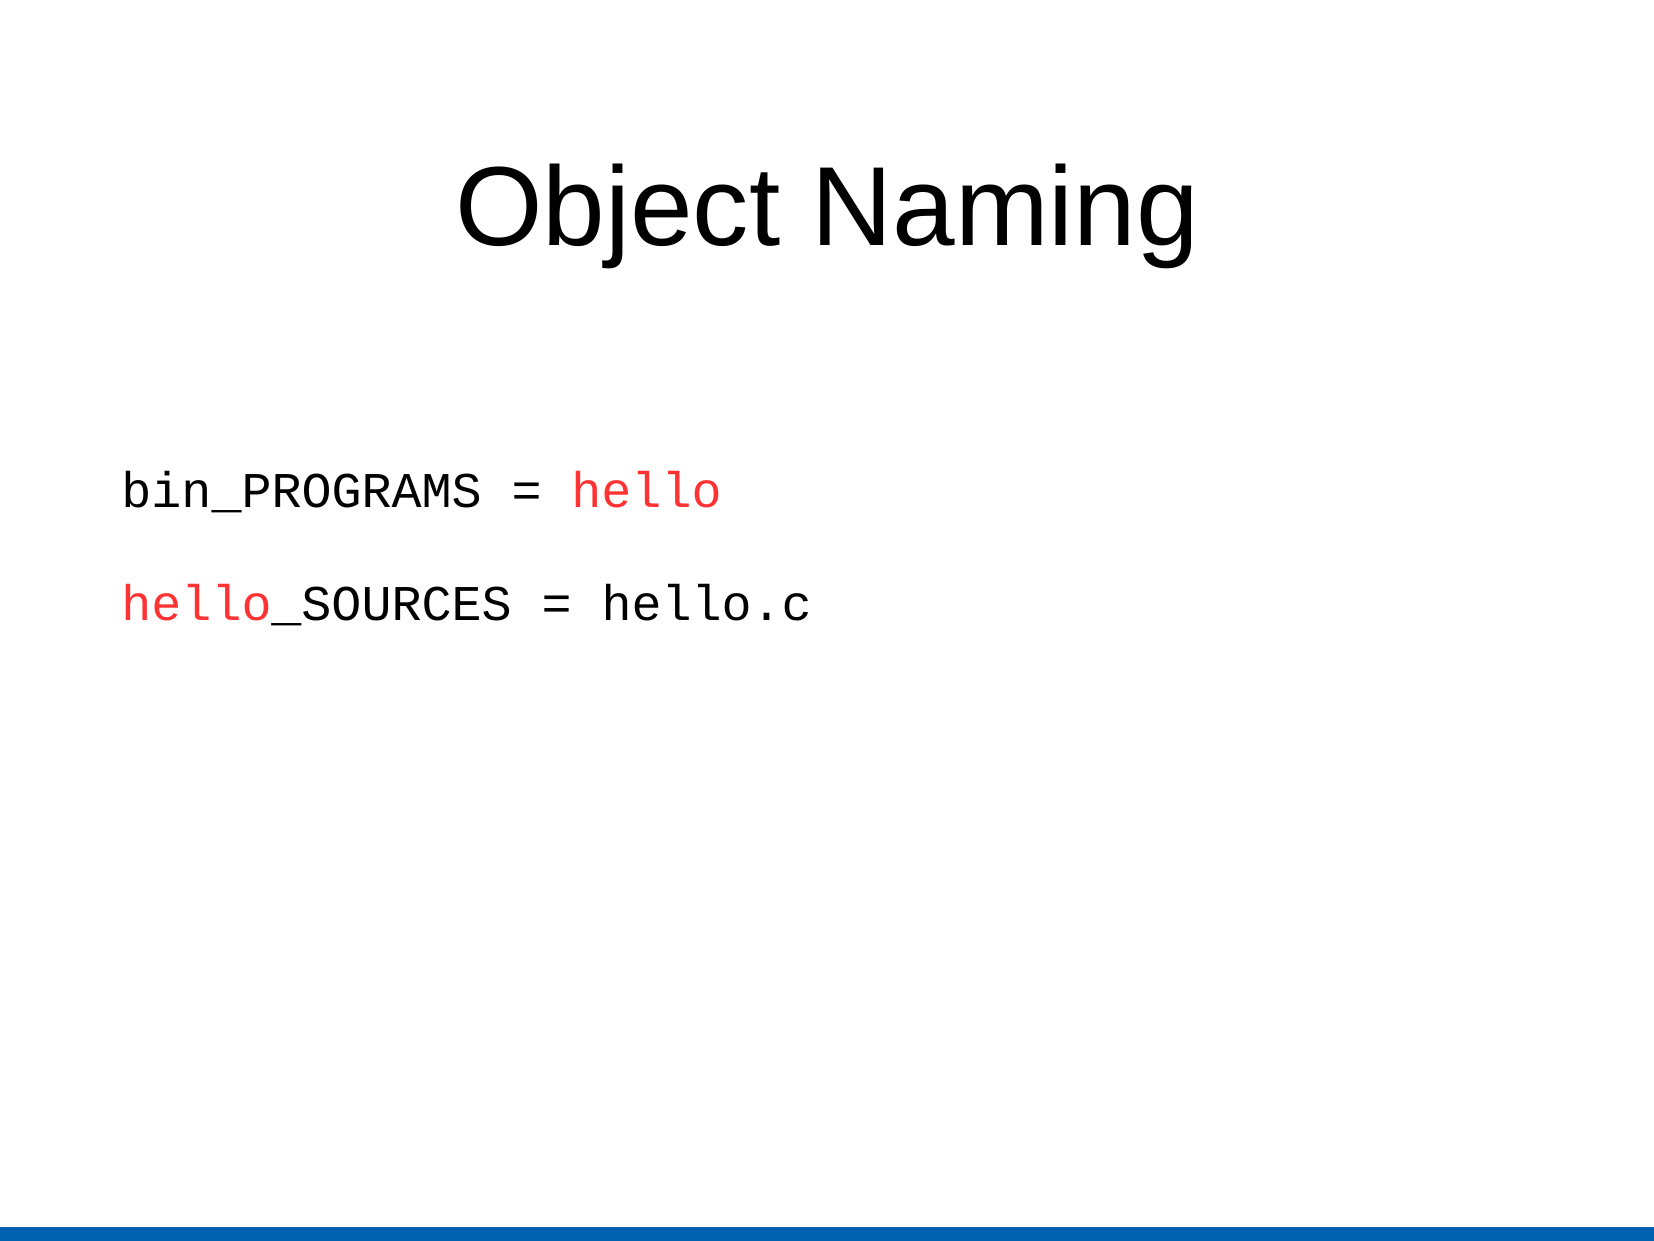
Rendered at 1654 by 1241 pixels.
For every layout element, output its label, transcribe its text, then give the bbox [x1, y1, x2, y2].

title Object Naming [121, 102, 1533, 311]
subtitle bin_PROGRAMS = hello hello_SOURCES = hello.c [121, 344, 1533, 1127]
